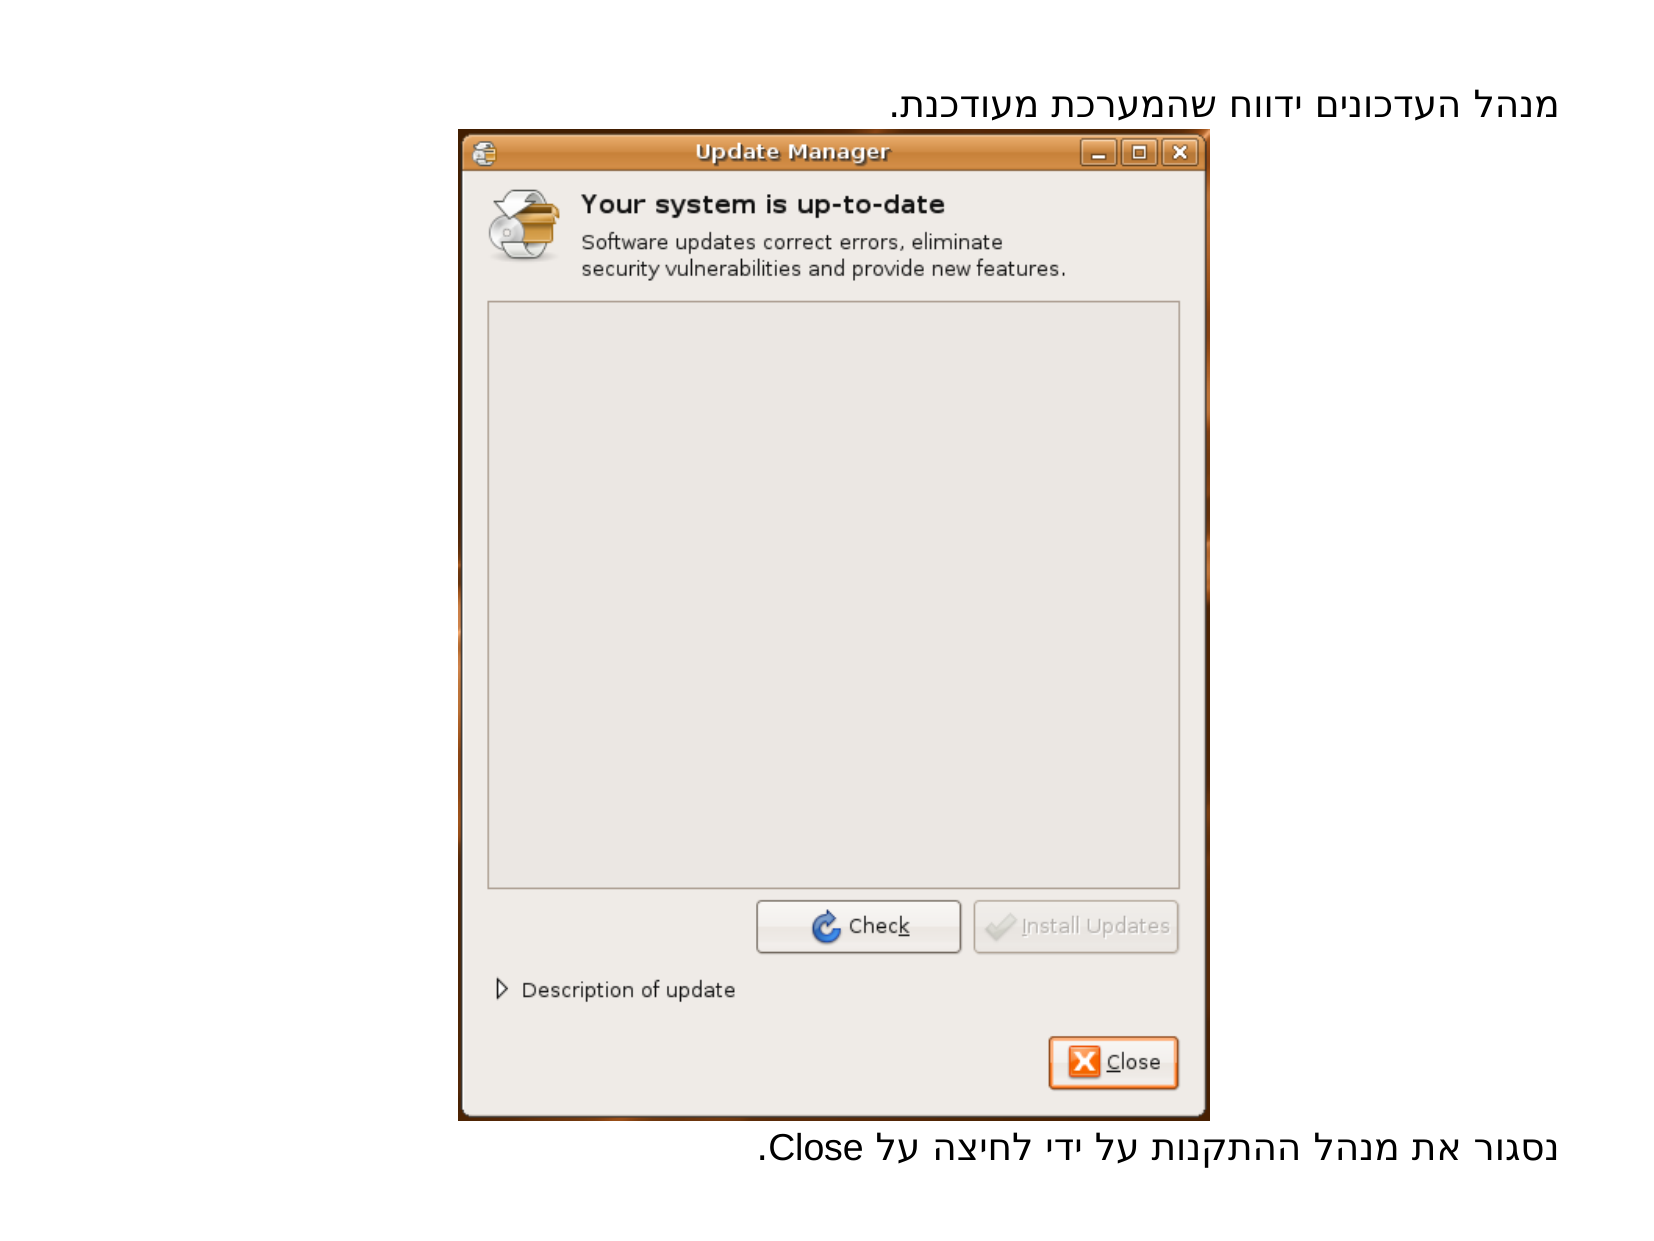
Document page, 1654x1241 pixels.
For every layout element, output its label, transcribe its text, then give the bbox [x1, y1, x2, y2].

picture [458, 129, 1210, 1121]
text_box נסגור את מנהל ההתקנות על ידי לחיצה על Close. [75, 1118, 1576, 1241]
text_box מנהל העדכונים ידווח שהמערכת מעודכנת. [225, 75, 1576, 136]
